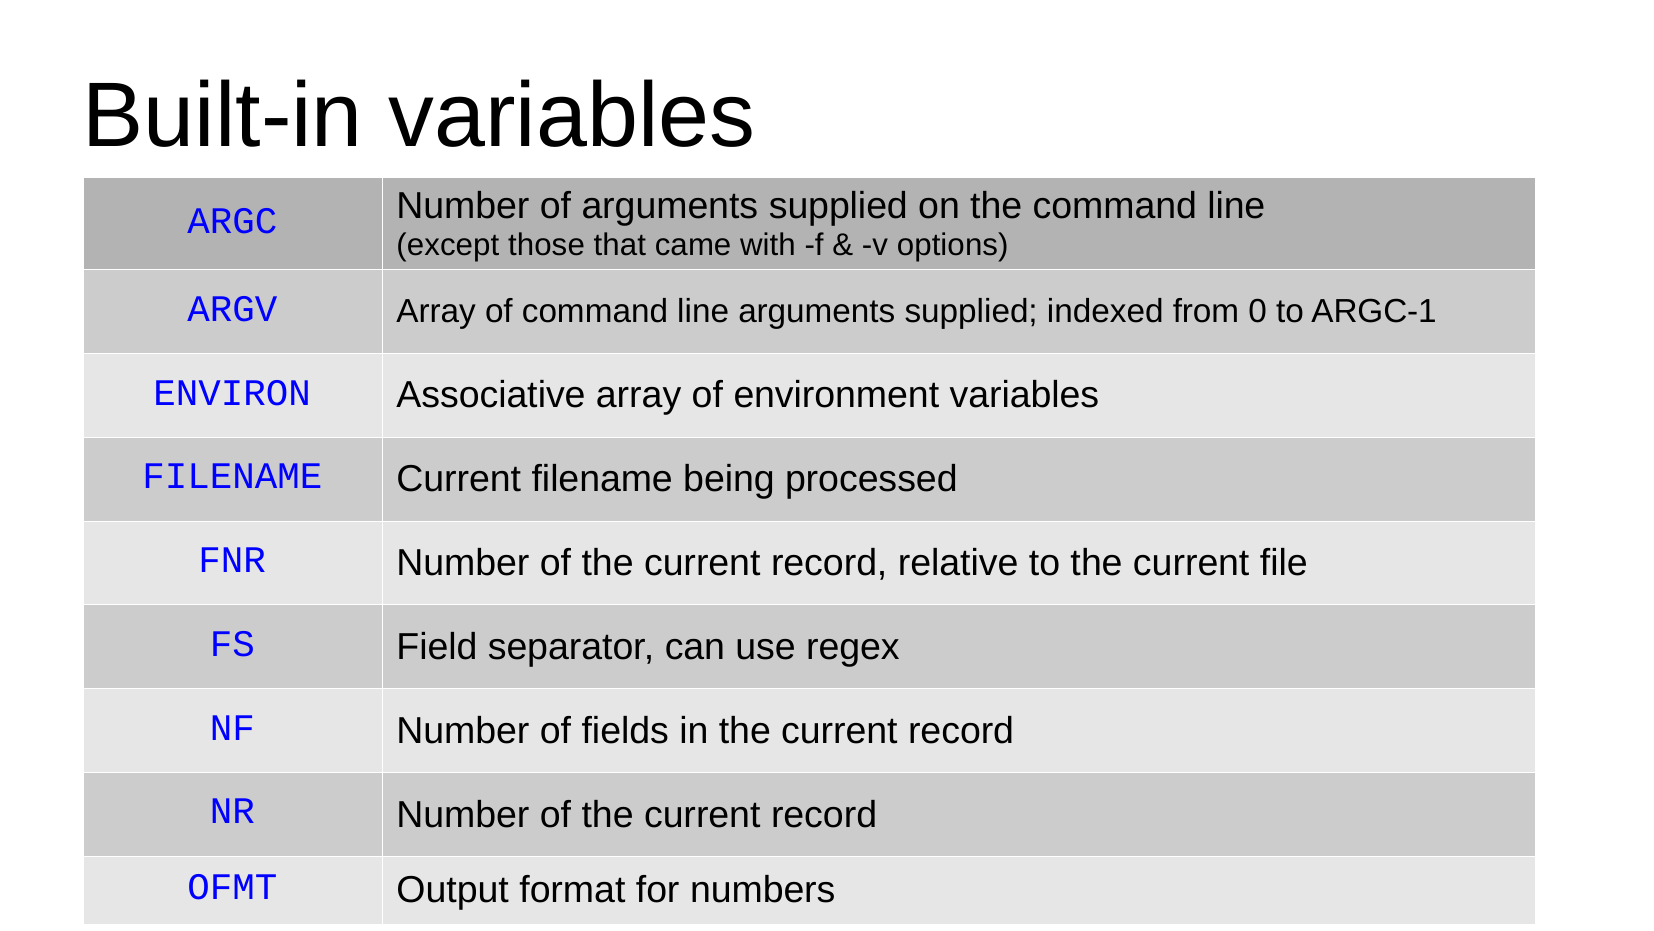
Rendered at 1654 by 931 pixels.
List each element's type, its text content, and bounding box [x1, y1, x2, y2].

table_cell FNR [84, 522, 382, 604]
table_header Number of arguments supplied on the command line (except those that came with -f & -v options) [383, 178, 1535, 269]
table_header ARGC [84, 178, 382, 269]
table_cell Number of the current record [383, 773, 1535, 856]
table_cell Array of command line arguments supplied; indexed from 0 to ARGC-1 [383, 270, 1535, 353]
table_cell OFMT [84, 857, 382, 924]
table_cell FS [84, 605, 382, 688]
table_cell NR [84, 773, 382, 856]
table_cell Output format for numbers [383, 857, 1535, 924]
title Built-in variables [82, 37, 1571, 193]
table_cell Field separator, can use regex [383, 605, 1535, 688]
table_cell NF [84, 689, 382, 772]
table_cell FILENAME [84, 438, 382, 521]
table_cell Number of the current record, relative to the current file [383, 522, 1535, 604]
table_cell ENVIRON [84, 354, 382, 437]
table_cell Current filename being processed [383, 438, 1535, 521]
table_cell Associative array of environment variables [383, 354, 1535, 437]
table_cell Number of fields in the current record [383, 689, 1535, 772]
table_cell ARGV [84, 270, 382, 353]
